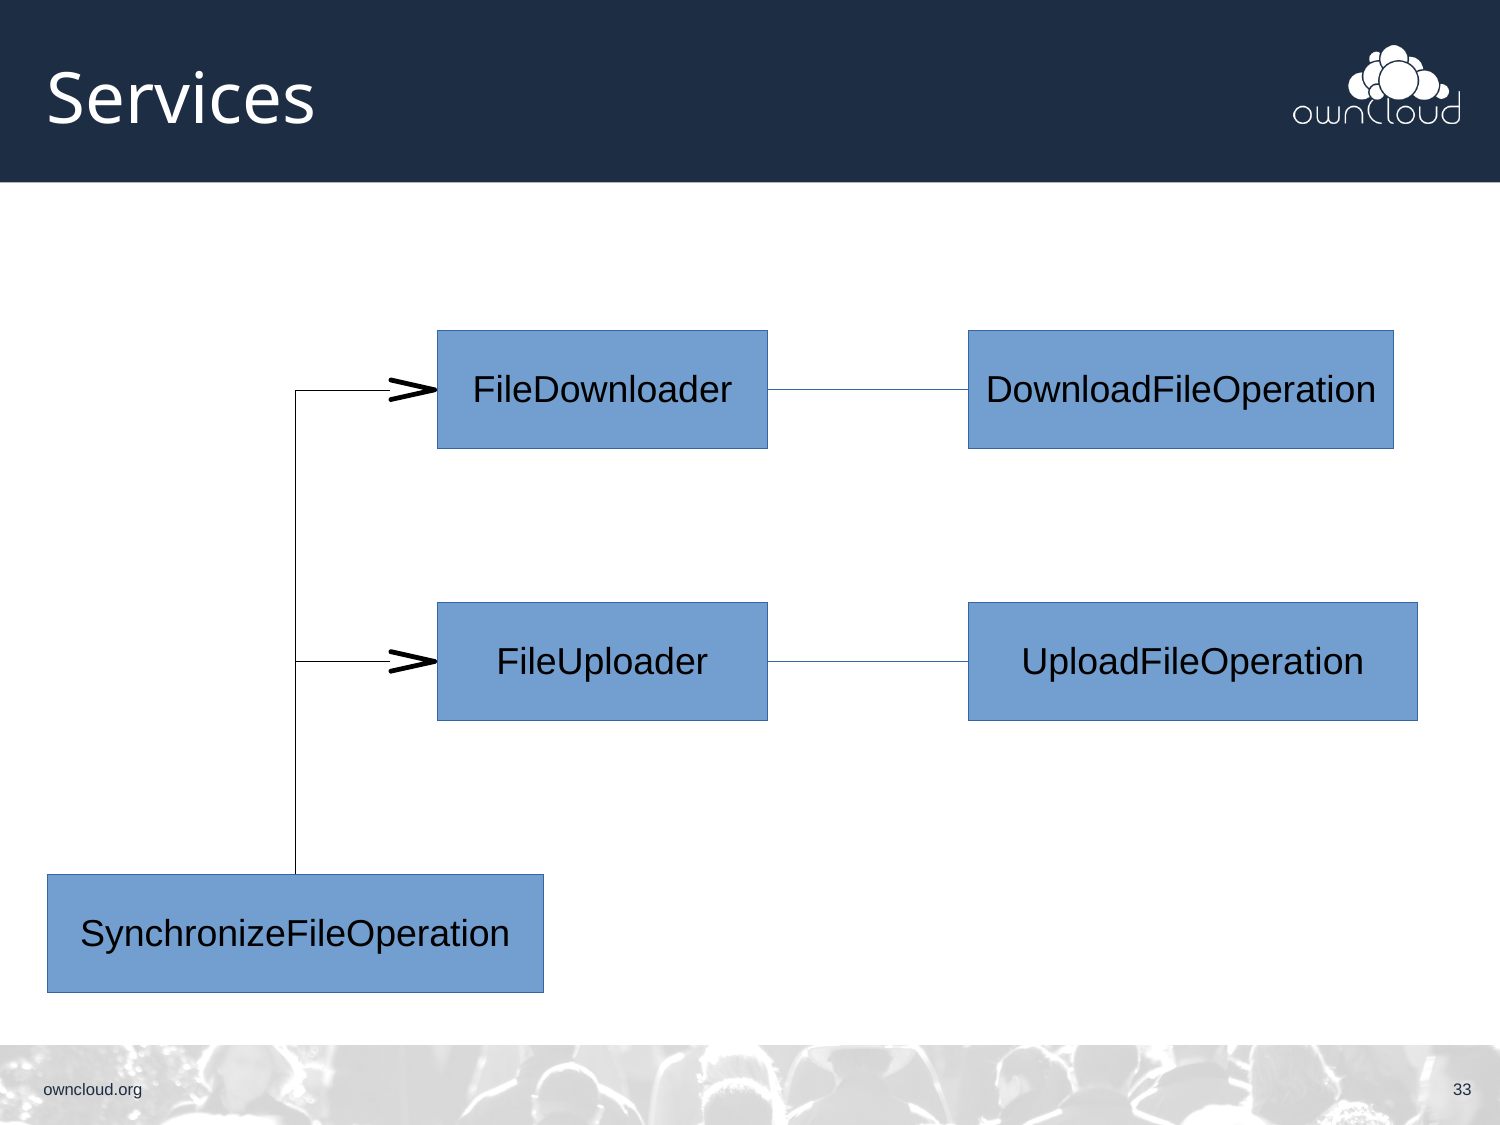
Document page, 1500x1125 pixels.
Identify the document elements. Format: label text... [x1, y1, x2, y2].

text_box DownloadFileOperation [968, 330, 1394, 449]
text_box FileDownloader [437, 330, 768, 449]
text_box FileUploader [437, 602, 768, 721]
title Services [46, 5, 1258, 187]
text_box SynchronizeFileOperation [47, 874, 544, 993]
picture [0, 1045, 1500, 1125]
text_box UploadFileOperation [968, 602, 1418, 721]
picture [1293, 45, 1460, 124]
